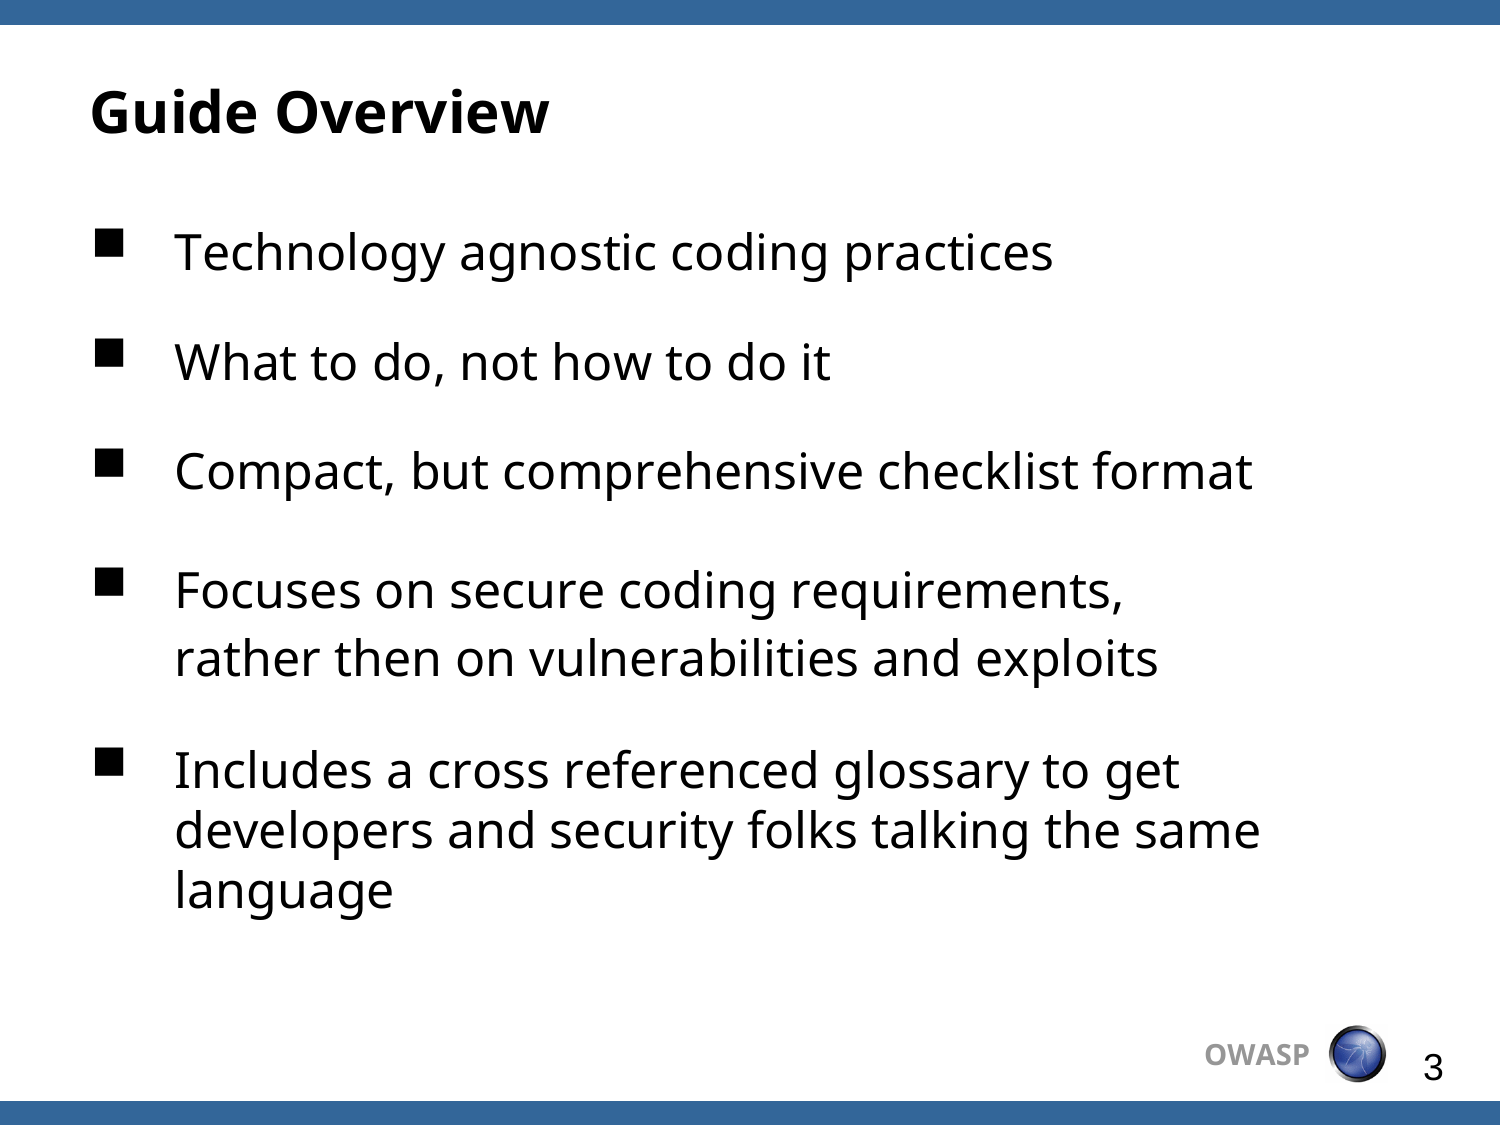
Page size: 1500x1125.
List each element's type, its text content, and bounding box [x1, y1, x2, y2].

list Technology agnostic coding practices What to do, not how to do it Compact, but comprehensive checklist format Focuses on secure coding requirements, rather then on vulnerabilities and exploits Includes a cross referenced glossary to get developers and security folks talking the same language [74, 212, 1300, 1005]
title Guide Overview [75, 45, 1426, 176]
picture [1325, 1024, 1388, 1083]
